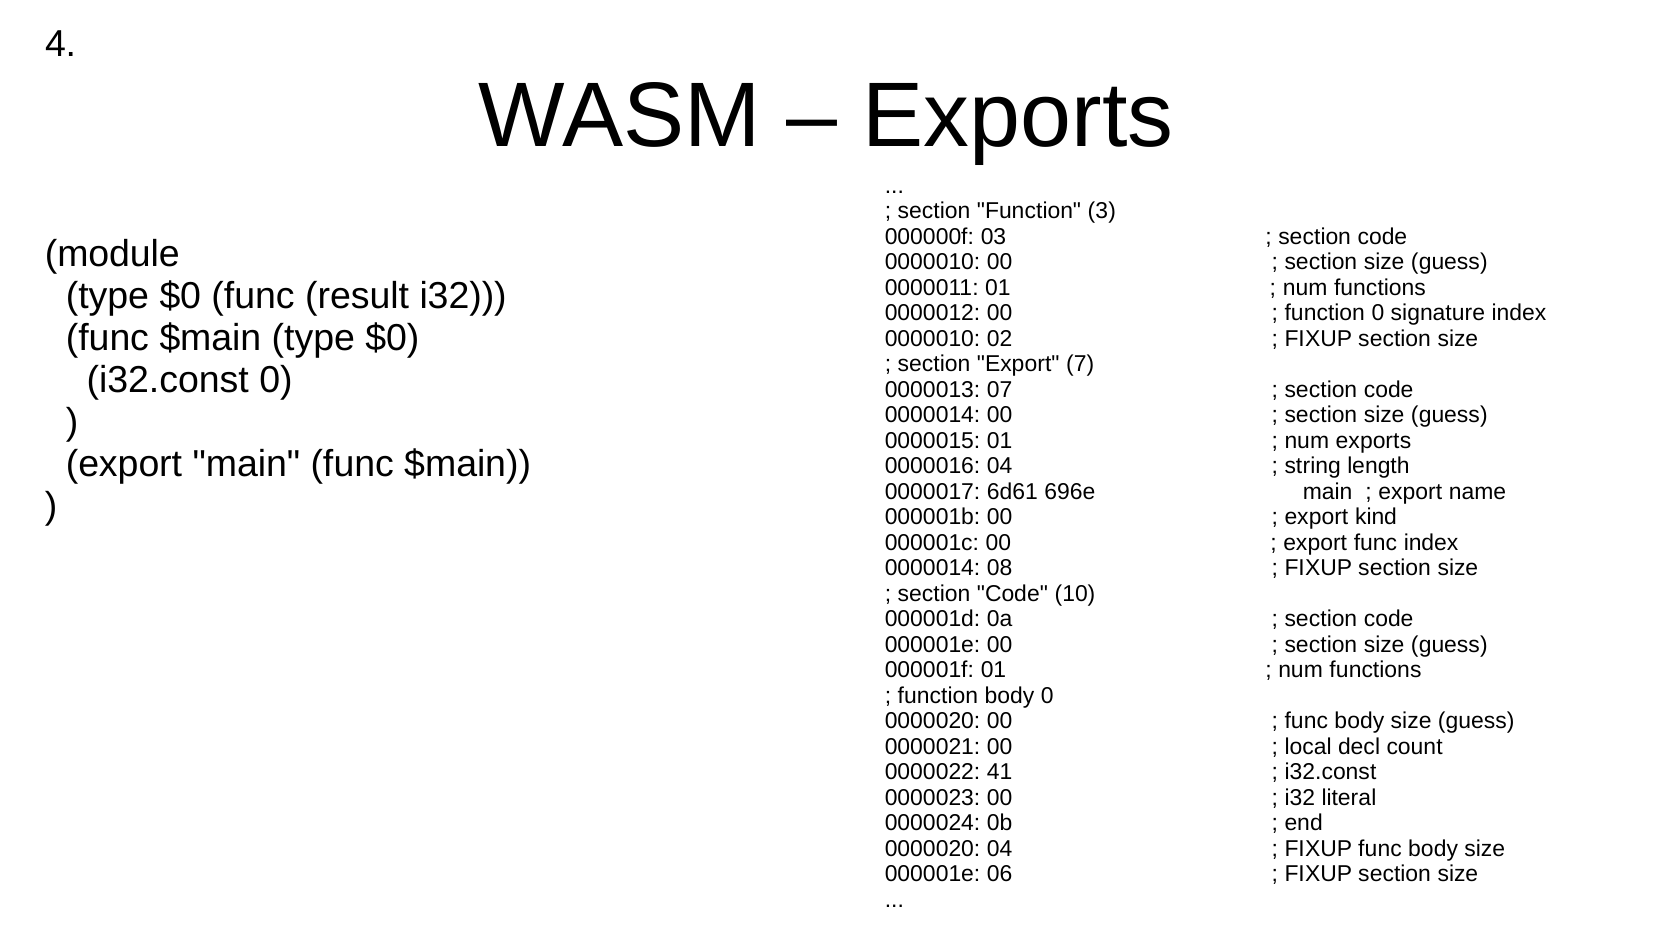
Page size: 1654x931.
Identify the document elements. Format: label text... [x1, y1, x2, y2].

title WASM – Exports [82, 37, 1571, 193]
text_box ... ; section "Function" (3) 000000f: 03 ; section code 0000010: 00 ; section size (guess) 0000011: 01 ; num functions 0000012: 00 ; function 0 signature index 0000010: 02 ; FIXUP section size ; section "Export" (7) 0000013: 07 ; section code 0000014: 00 ; section size (guess) 0000015: 01 ; num exports 0000016: 04 ; string length 0000017: 6d61 696e main ; export name 000001b: 00 ; export kind 000001c: 00 ; export func index 0000014: 08 ; FIXUP section size ; section "Code" (10) 000001d: 0a ; section code 000001e: 00 ; section size (guess) 000001f: 01 ; num functions ; function body 0 0000020: 00 ; func body size (guess) 0000021: 00 ; local decl count 0000022: 41 ; i32.const 0000023: 00 ; i32 literal 0000024: 0b ; end 0000020: 04 ; FIXUP func body size 000001e: 06 ; FIXUP section size ... [870, 165, 1636, 931]
text_box 4. [30, 15, 92, 72]
text_box (module (type $0 (func (result i32))) (func $main (type $0) (i32.const 0) ) (export "main" (func $main)) ) [30, 225, 796, 826]
